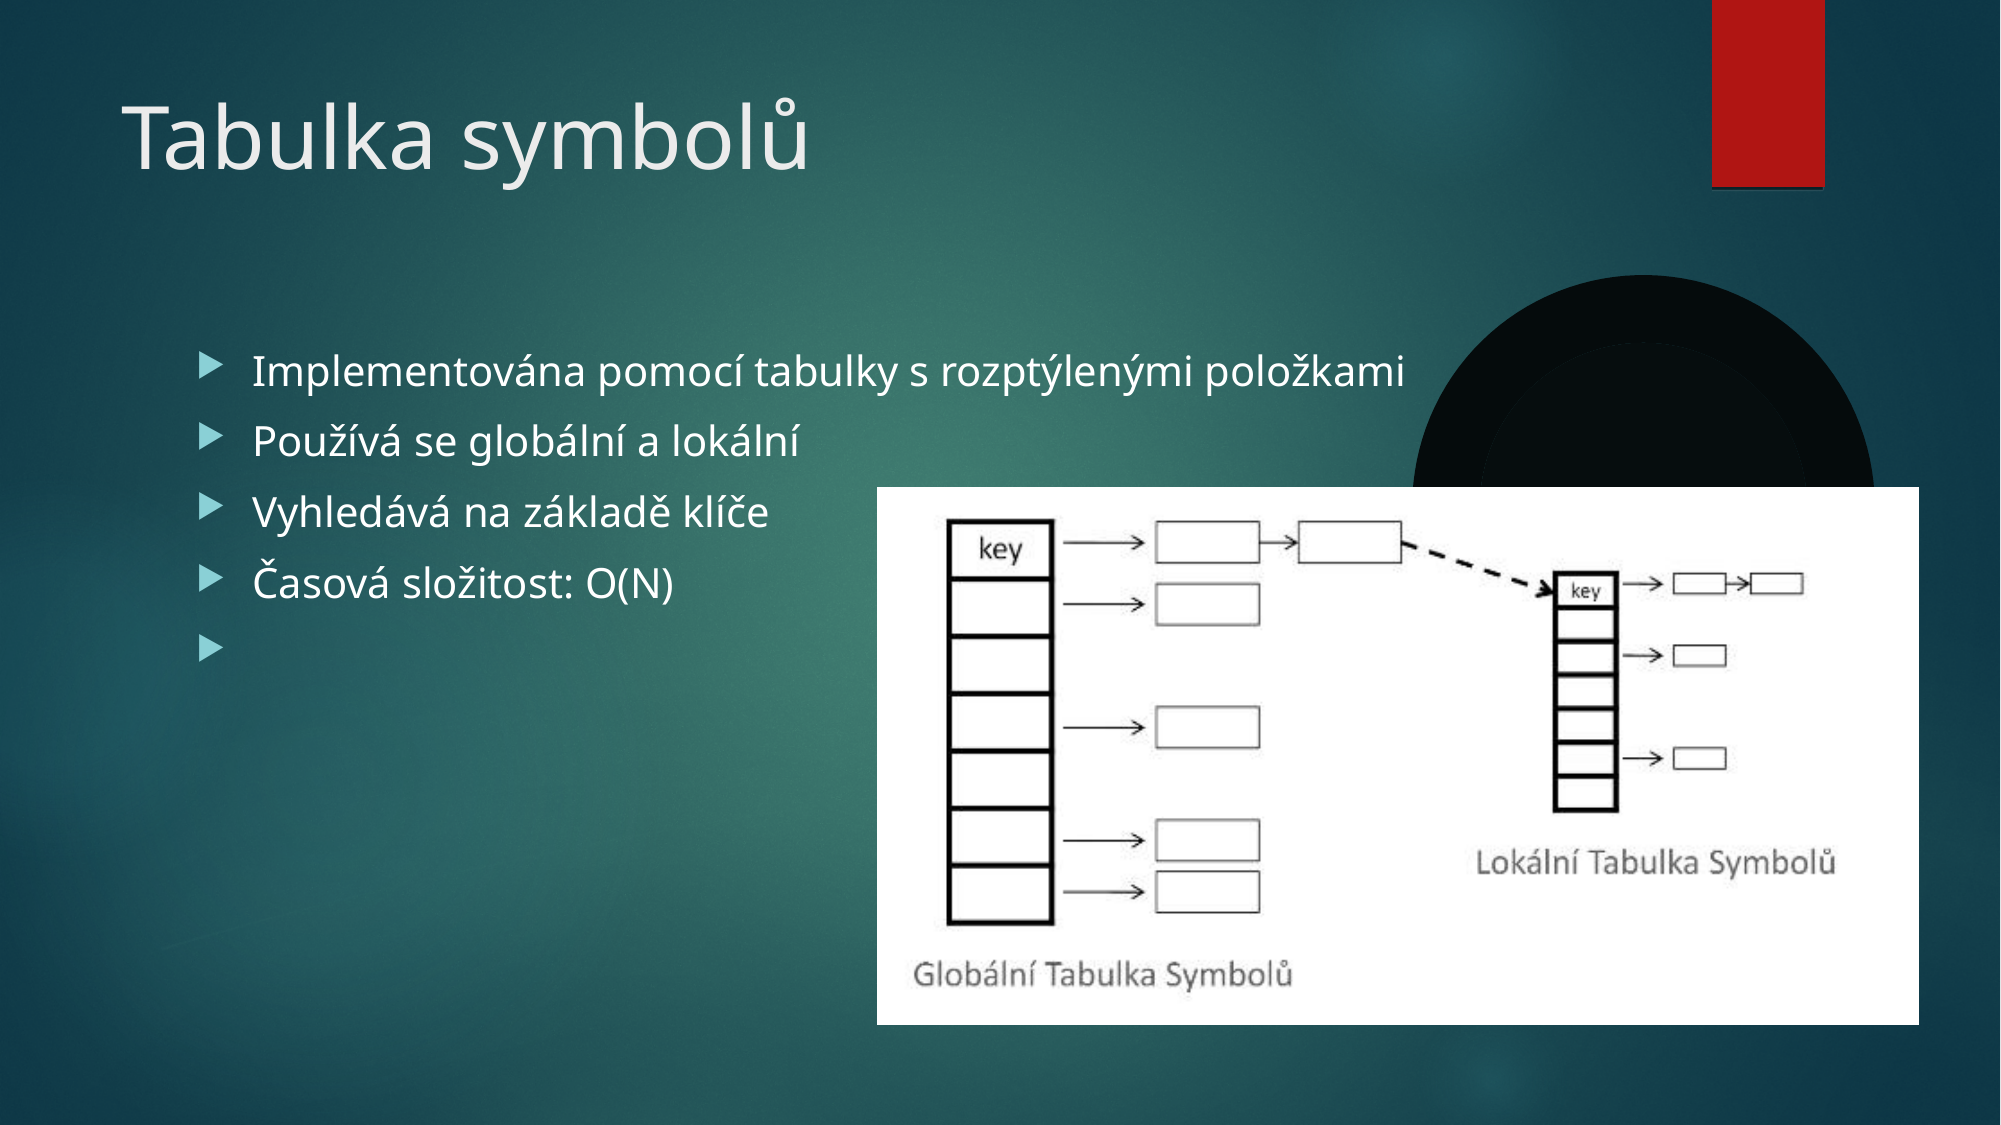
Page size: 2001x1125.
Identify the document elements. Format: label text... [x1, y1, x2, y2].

list Implementována pomocí tabulky s rozptýlenými položkami Používá se globální a lokální Vyhledává na základě klíče Časová složitost: O(N) [181, 336, 1649, 1026]
picture [877, 487, 1919, 1025]
title Tabulka symbolů [106, 74, 1649, 305]
